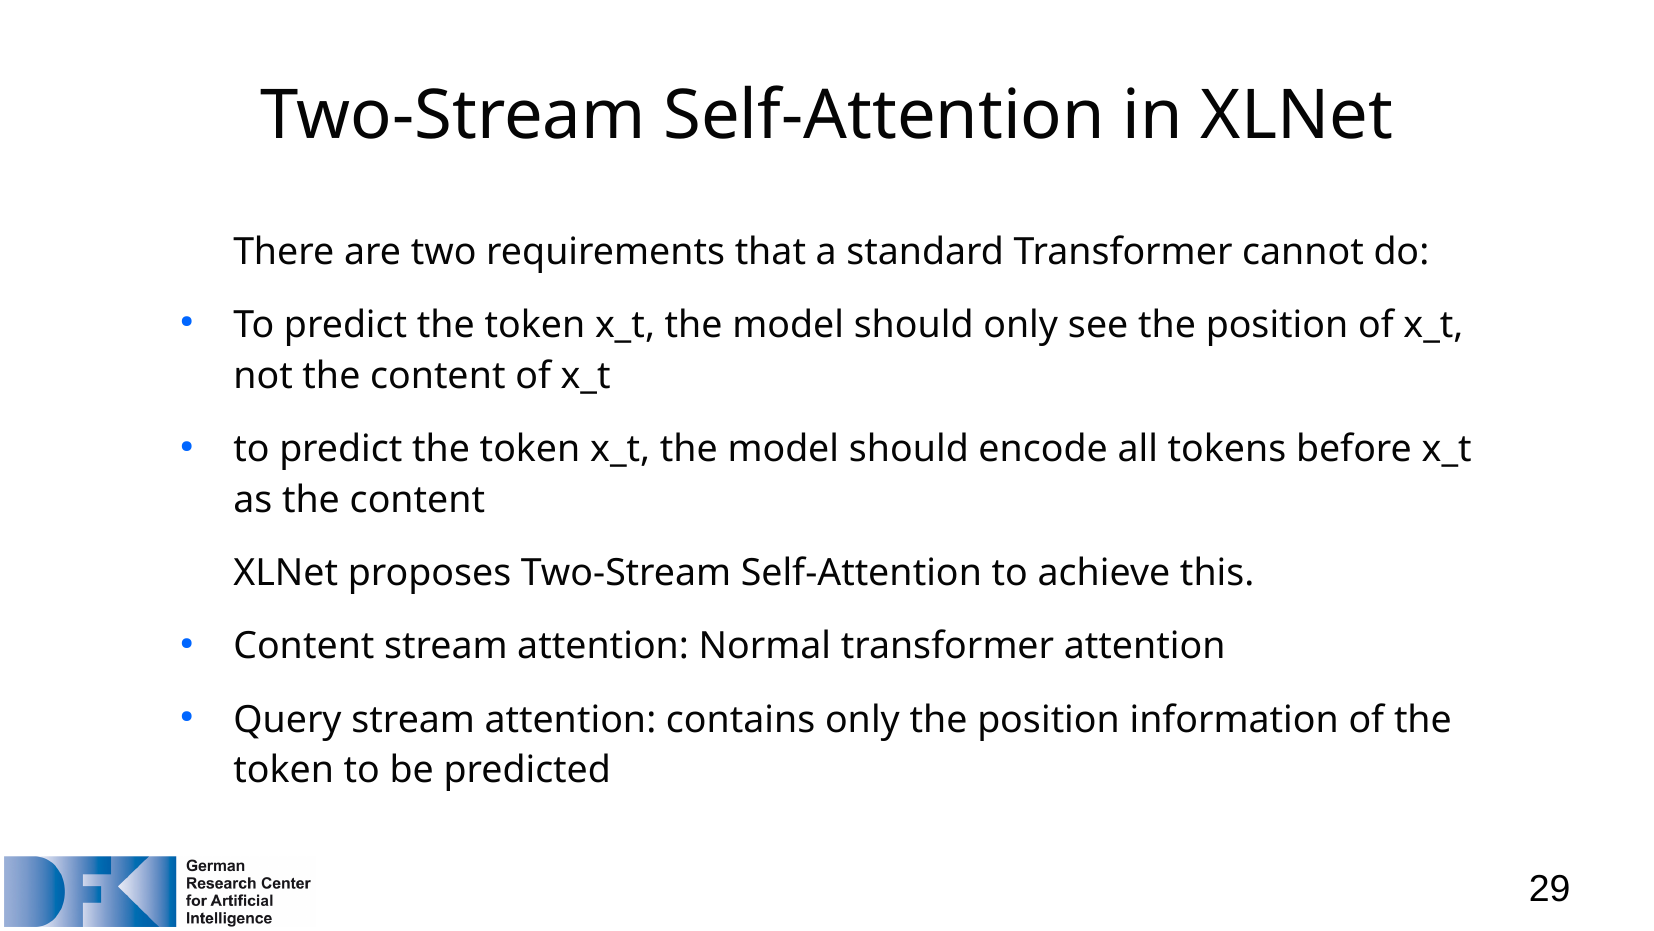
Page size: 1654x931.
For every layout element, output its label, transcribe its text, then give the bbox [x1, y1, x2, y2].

list There are two requirements that a standard Transformer cannot do: To predict the token x_t, the model should only see the position of x_t, not the content of x_t to predict the token x_t, the model should encode all tokens before x_t as the content XLNet proposes Two-Stream Self-Attention to achieve this. Content stream attention: Normal transformer attention Query stream attention: contains only the position information of the token to be predicted [162, 224, 1492, 811]
picture [4, 856, 316, 927]
title Two-Stream Self-Attention in XLNet [162, 35, 1492, 189]
text_box <number> [1514, 860, 1654, 931]
